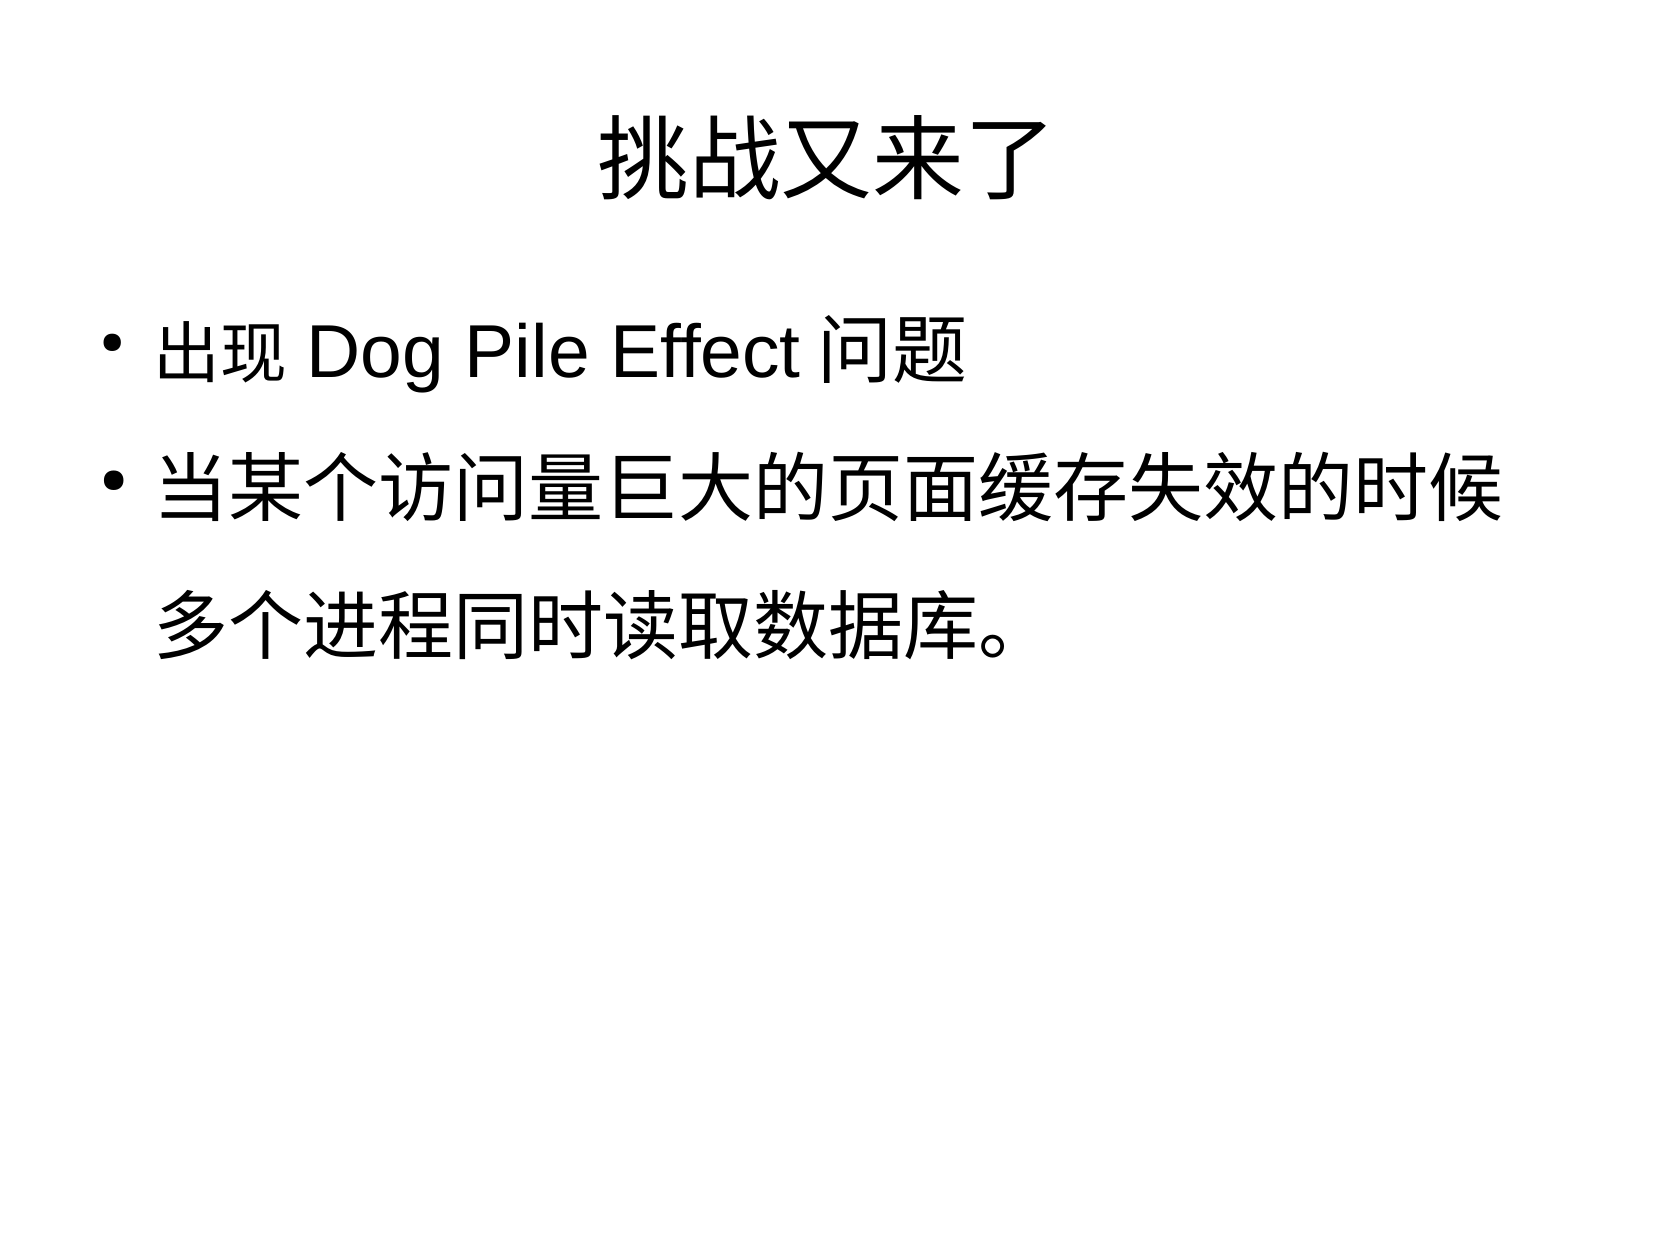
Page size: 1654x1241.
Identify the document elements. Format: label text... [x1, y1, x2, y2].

title 挑战又来了 [82, 49, 1571, 257]
list 出现Dog Pile Effect问题 当某个访问量巨大的页面缓存失效的时候 多个进程同时读取数据库。 [82, 290, 1571, 1109]
